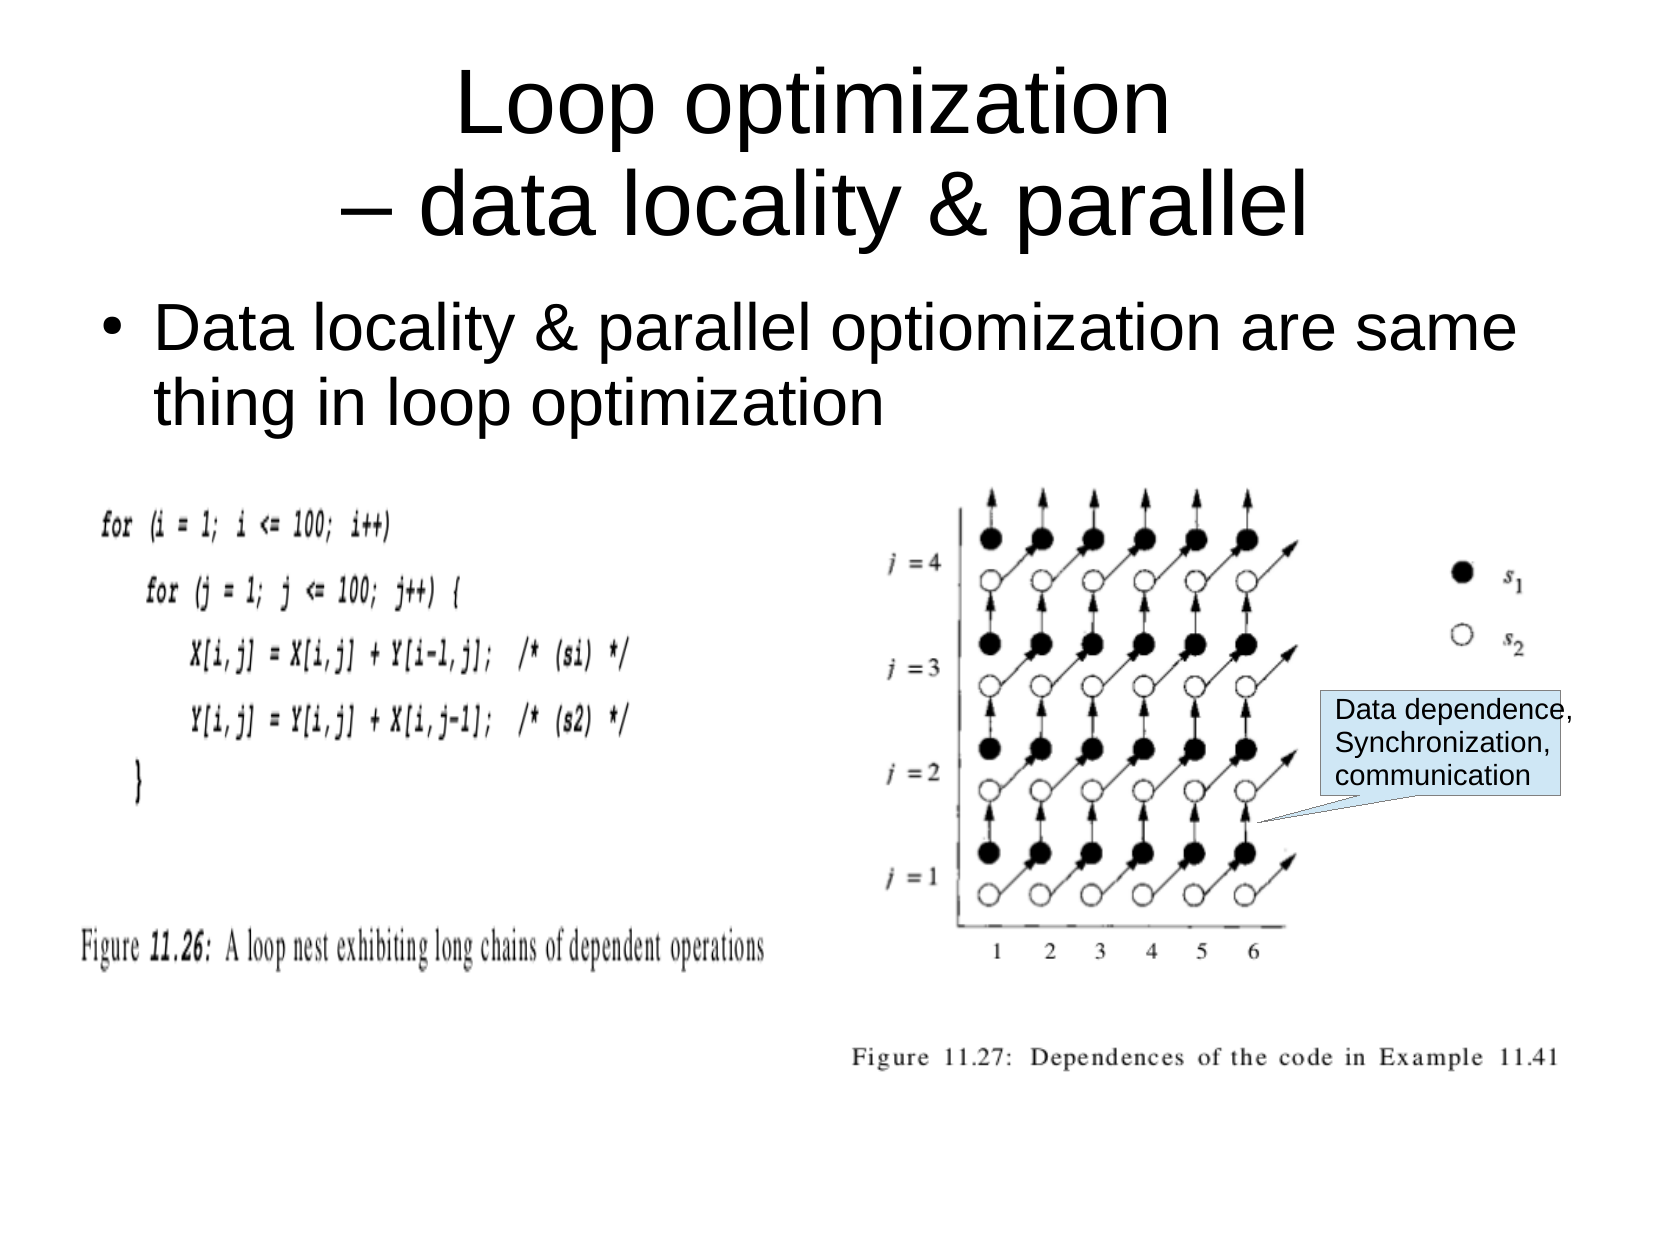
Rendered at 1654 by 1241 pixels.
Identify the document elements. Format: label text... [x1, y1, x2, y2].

picture [72, 483, 778, 991]
title Loop optimization – data locality & parallel [82, 49, 1571, 257]
text_box Data dependence, Synchronization, communication [1257, 690, 1561, 823]
list Data locality & parallel optiomization are same thing in loop optimization [82, 290, 1538, 1010]
picture [807, 460, 1594, 1096]
